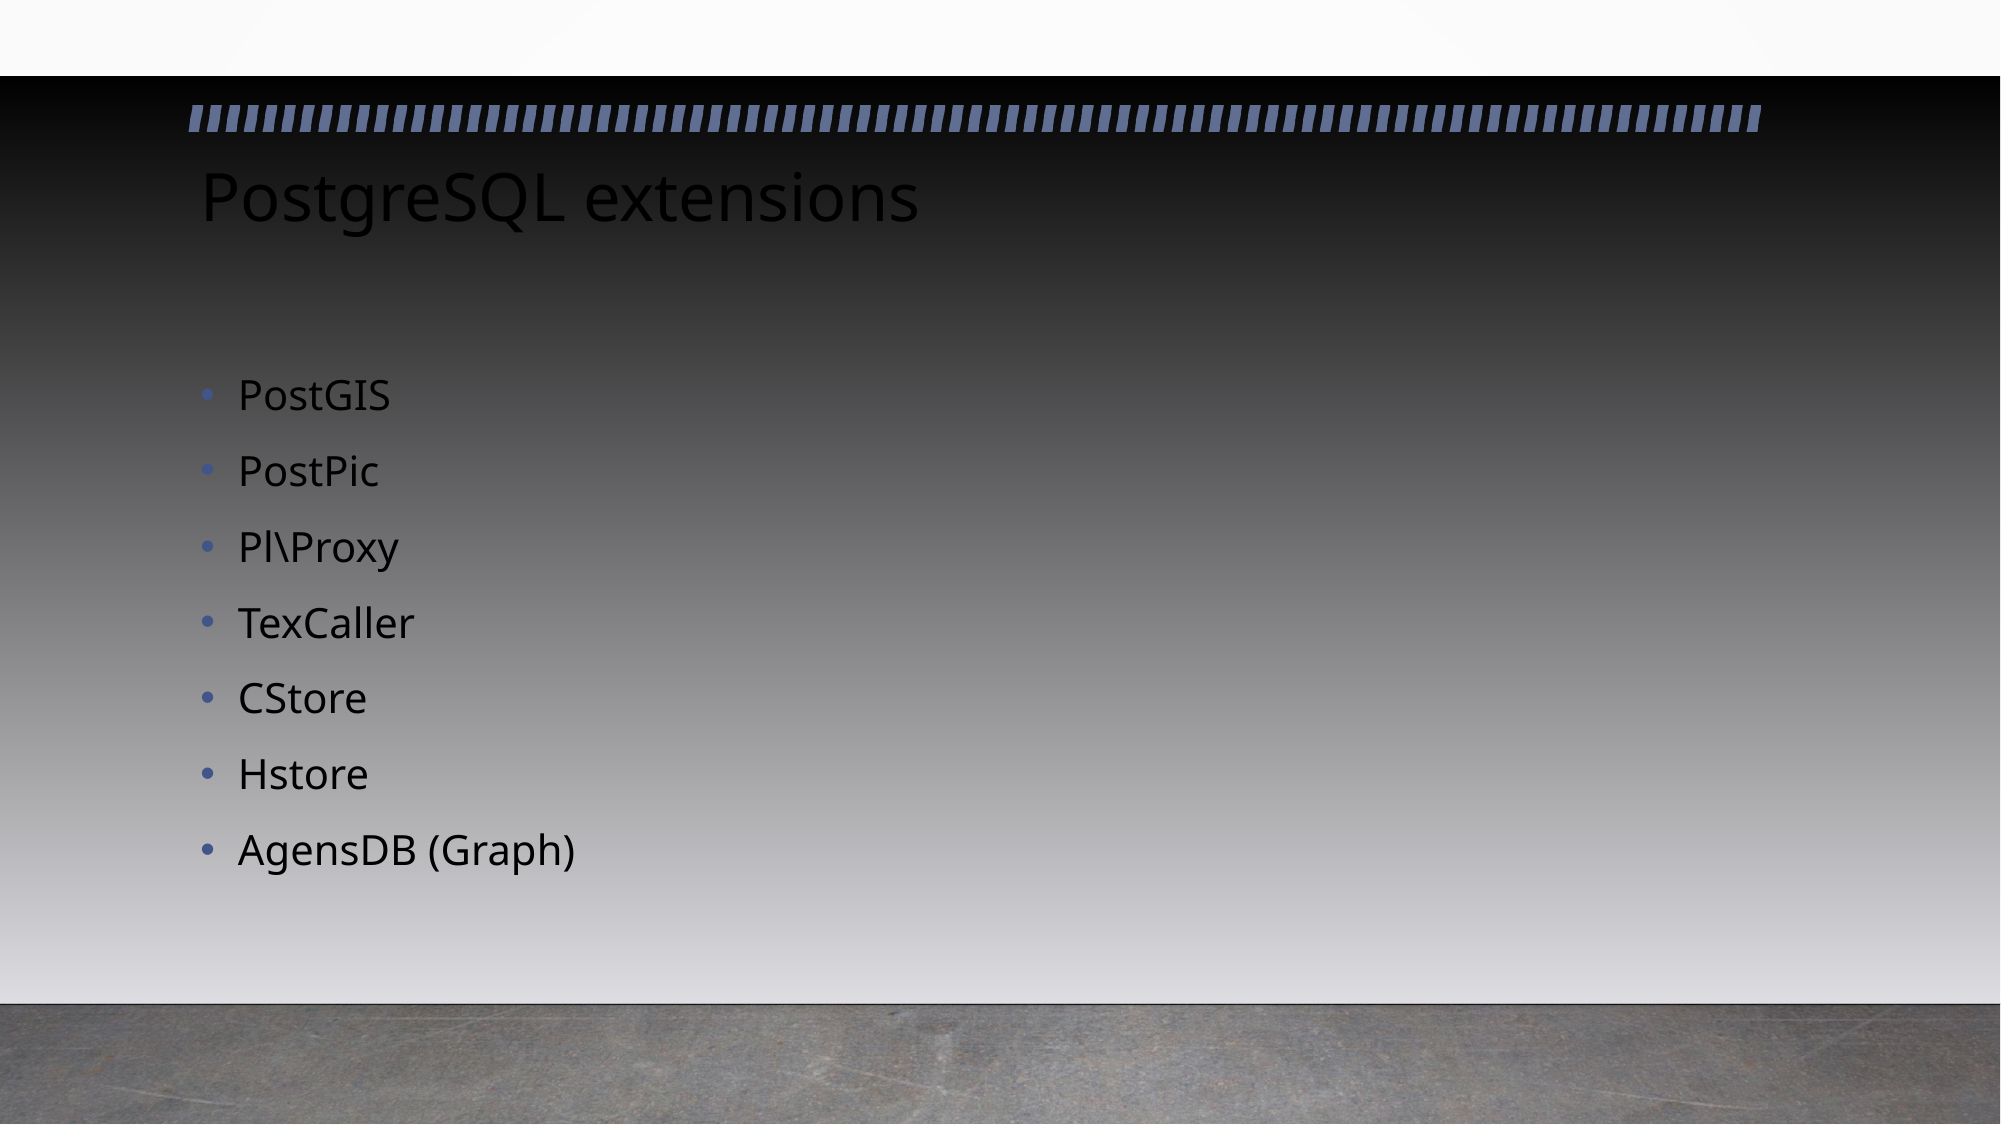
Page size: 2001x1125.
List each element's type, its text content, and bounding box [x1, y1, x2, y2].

title PostgreSQL extensions [185, 156, 1761, 299]
list PostGIS PostPic Pl\Proxy TexCaller CStore Hstore AgensDB (Graph) [185, 356, 1761, 897]
